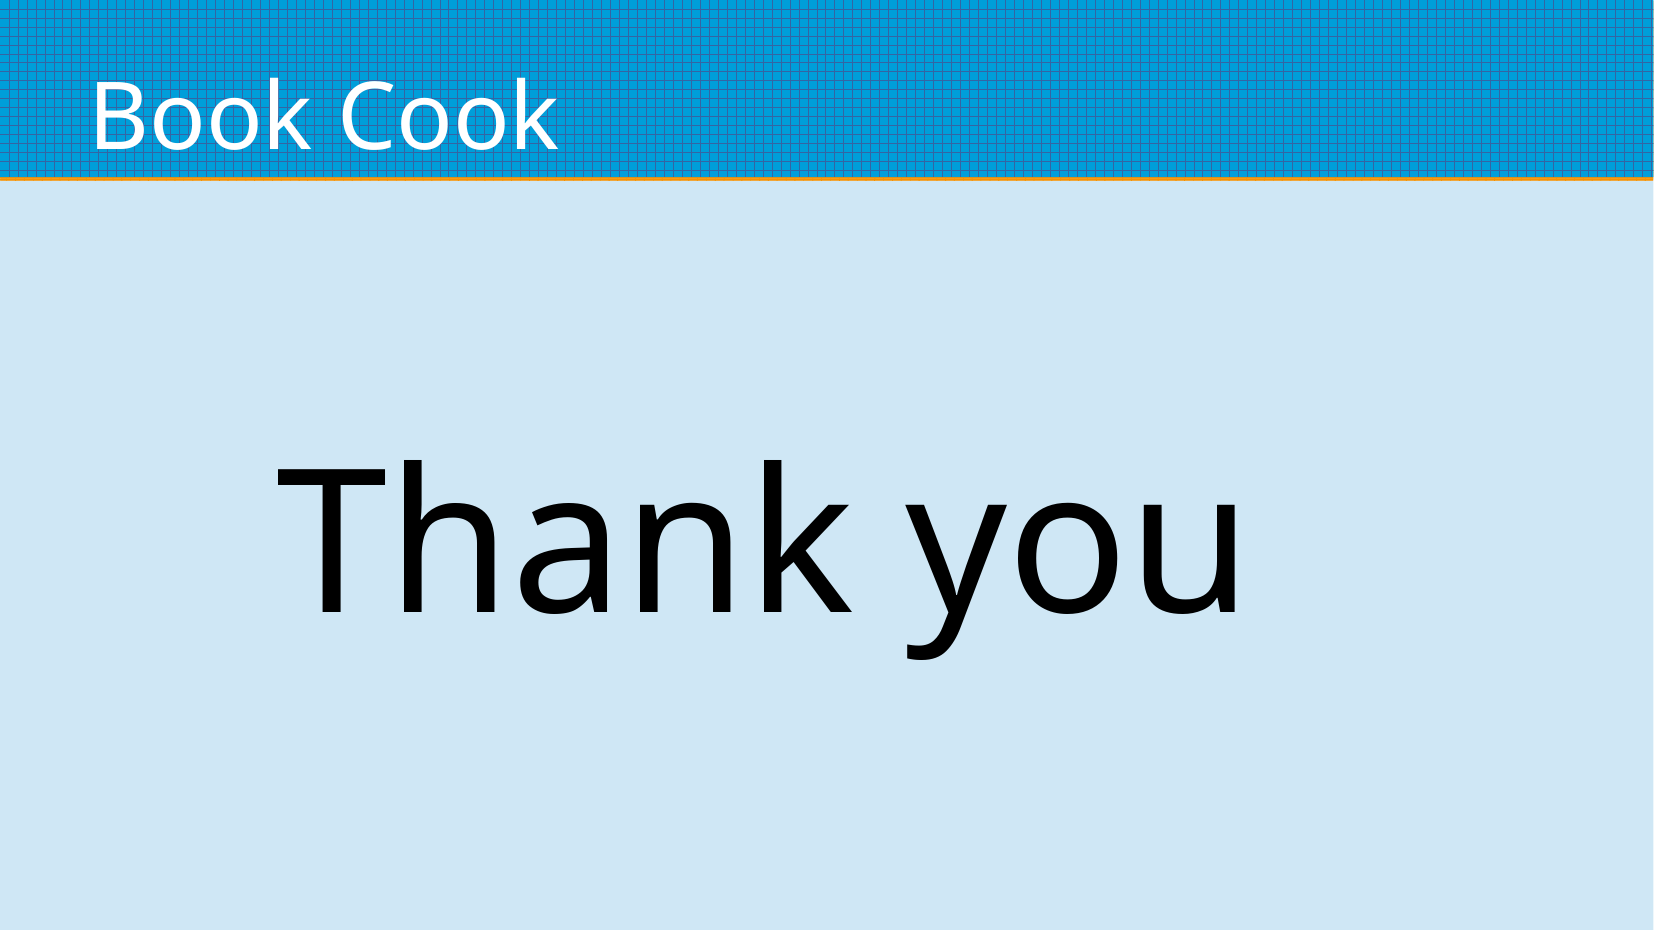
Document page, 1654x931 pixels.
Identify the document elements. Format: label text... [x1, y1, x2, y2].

title Book Cook [88, 14, 1565, 178]
list Thank you [187, 399, 1654, 931]
